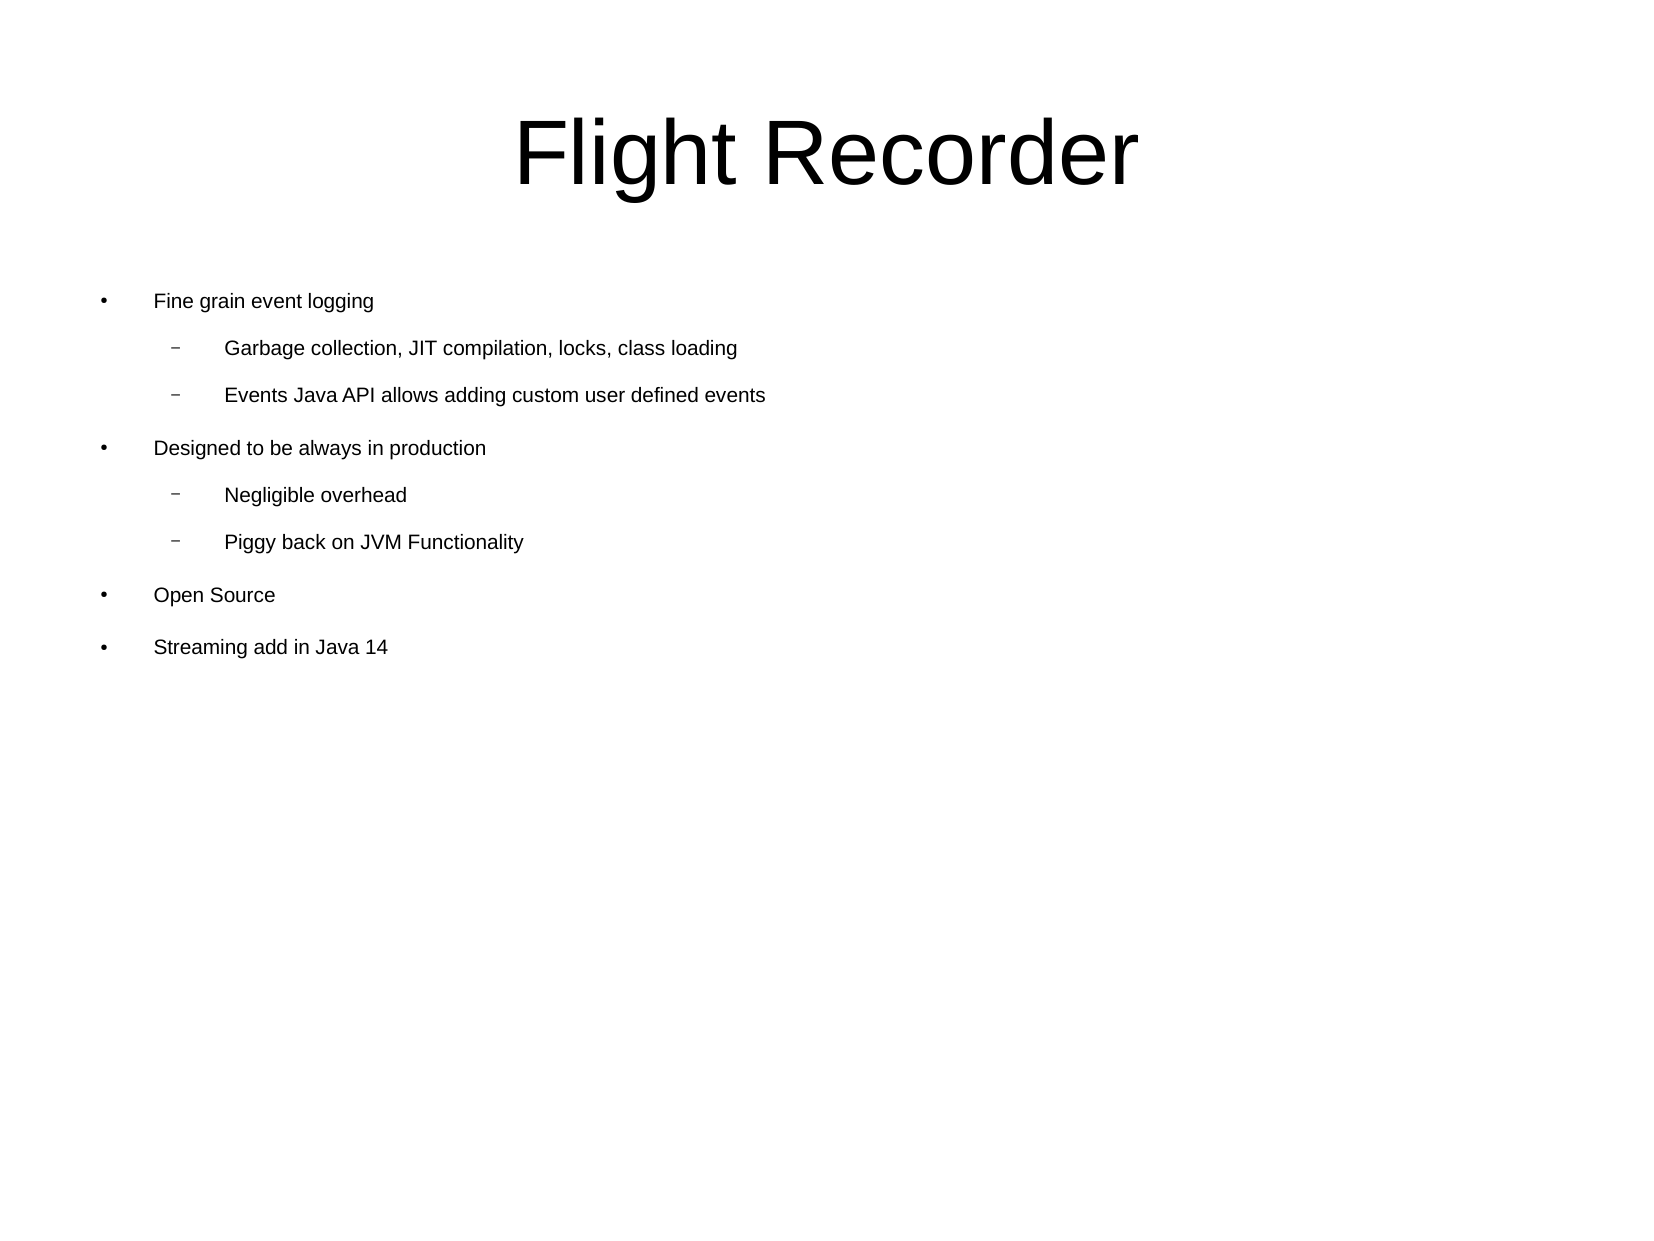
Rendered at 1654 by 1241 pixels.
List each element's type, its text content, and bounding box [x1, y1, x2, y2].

list Fine grain event logging Garbage collection, JIT compilation, locks, class loading Events Java API allows adding custom user defined events Designed to be always in production Negligible overhead Piggy back on JVM Functionality Open Source Streaming add in Java 14 [82, 290, 1571, 1010]
title Flight Recorder [82, 49, 1571, 257]
